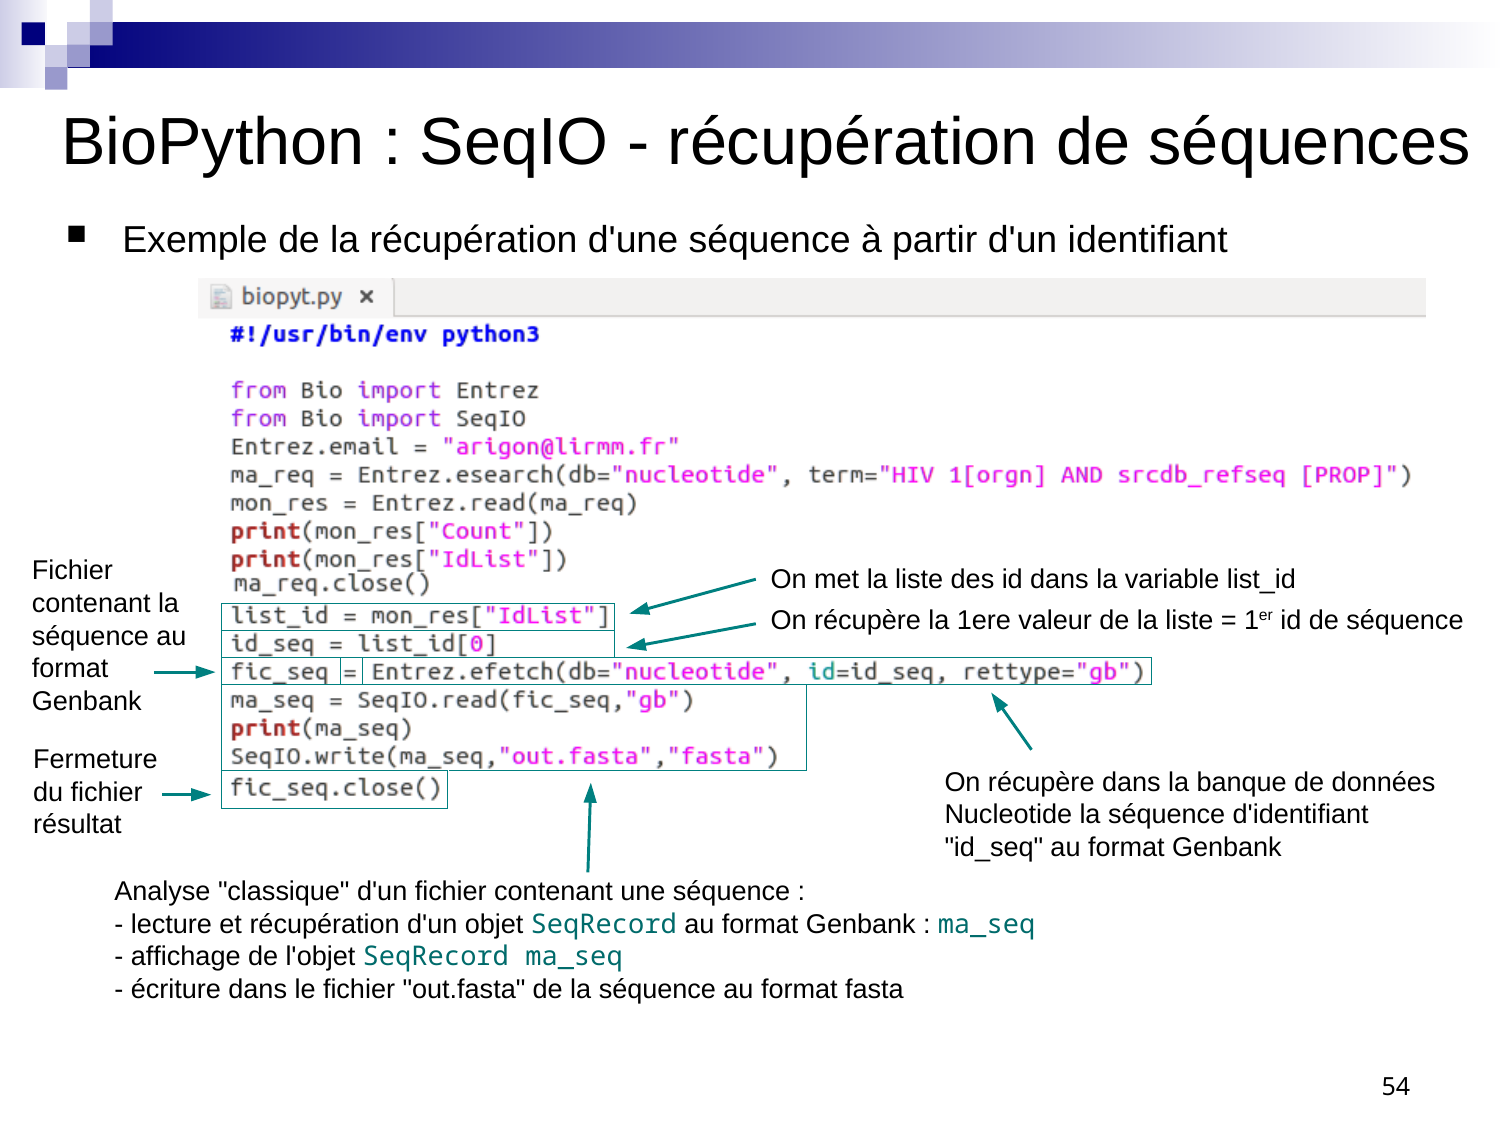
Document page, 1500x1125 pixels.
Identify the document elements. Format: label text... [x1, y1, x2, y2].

title BioPython : SeqIO - récupération de séquences [43, 69, 1490, 207]
text_box Fermeture du fichier résultat [18, 734, 175, 847]
text_box On récupère la 1ere valeur de la liste = 1er id de séquence [755, 595, 1480, 643]
text_box On met la liste des id dans la variable list_id [755, 554, 1346, 595]
text_box Fichier contenant la séquence au format Genbank [17, 545, 207, 759]
text_box Analyse "classique" d'un fichier contenant une séquence : - lecture et récupération d'un objet SeqRecord au format Genbank : ma_seq - affichage de l'objet SeqRecord ma_seq - écriture dans le fichier "out.fasta" de la séquence au format fasta [99, 866, 1073, 1012]
list Exemple de la récupération d'une séquence à partir d'un identifiant [51, 207, 1466, 1077]
text_box On récupère dans la banque de données Nucleotide la séquence d'identifiant "id_seq" au format Genbank [929, 756, 1457, 870]
picture [227, 771, 447, 808]
picture [228, 572, 443, 598]
